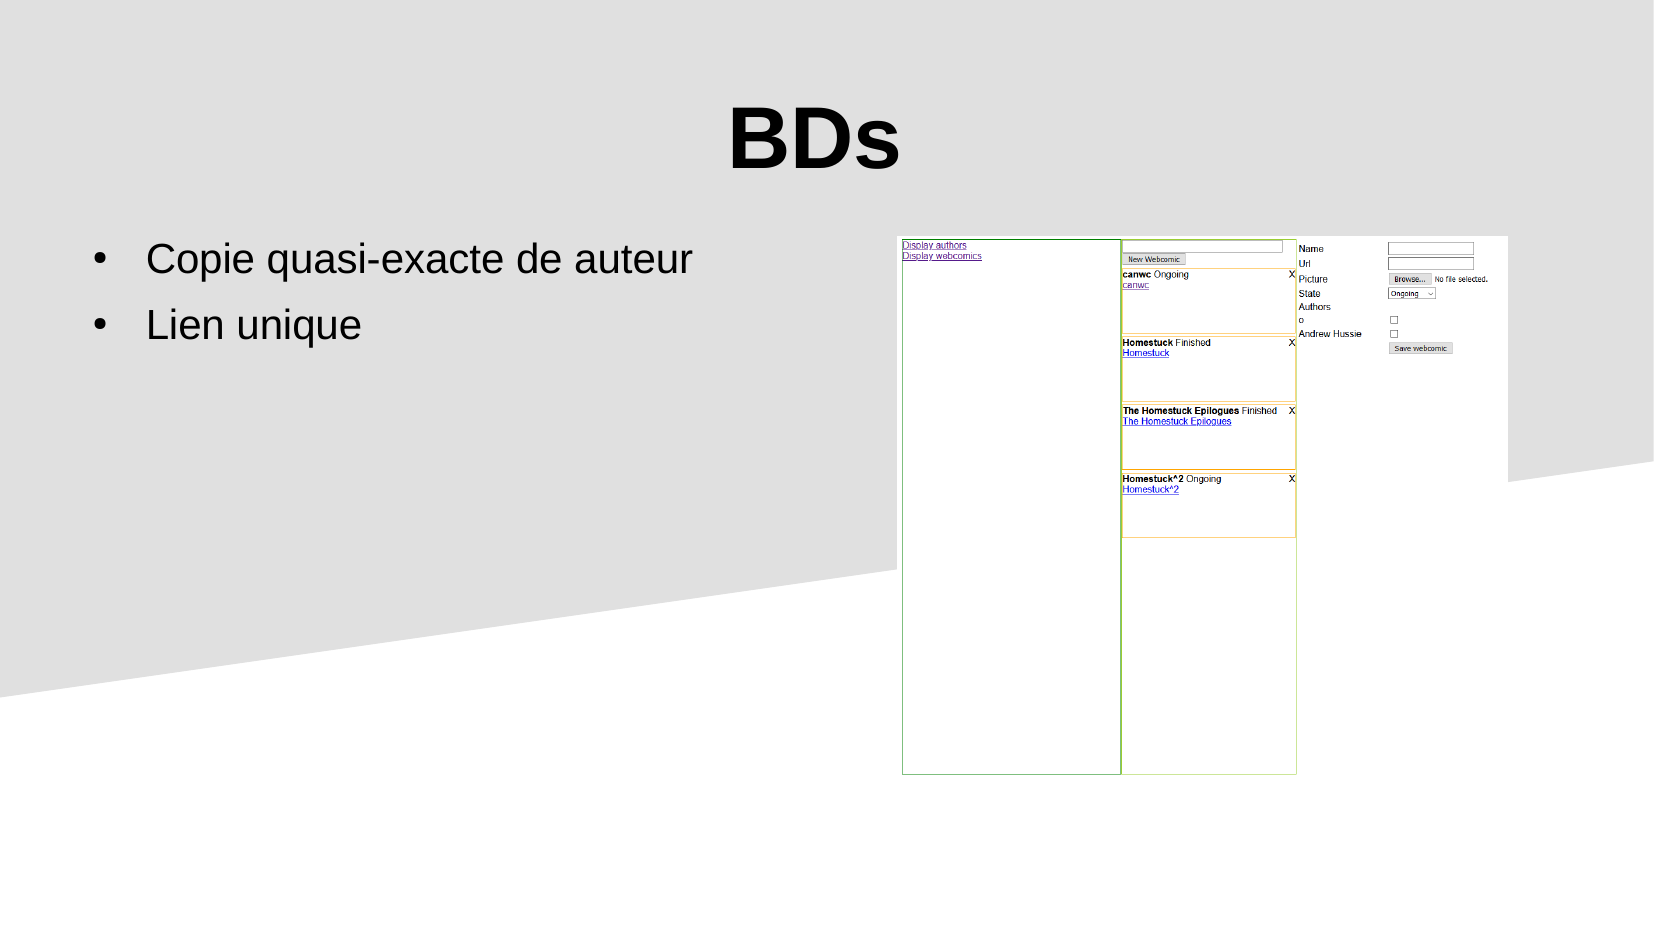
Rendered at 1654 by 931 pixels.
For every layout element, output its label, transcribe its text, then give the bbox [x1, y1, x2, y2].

picture [897, 236, 1508, 780]
list Copie quasi-exacte de auteur Lien unique [74, 235, 780, 780]
title BDs [76, 60, 1554, 217]
